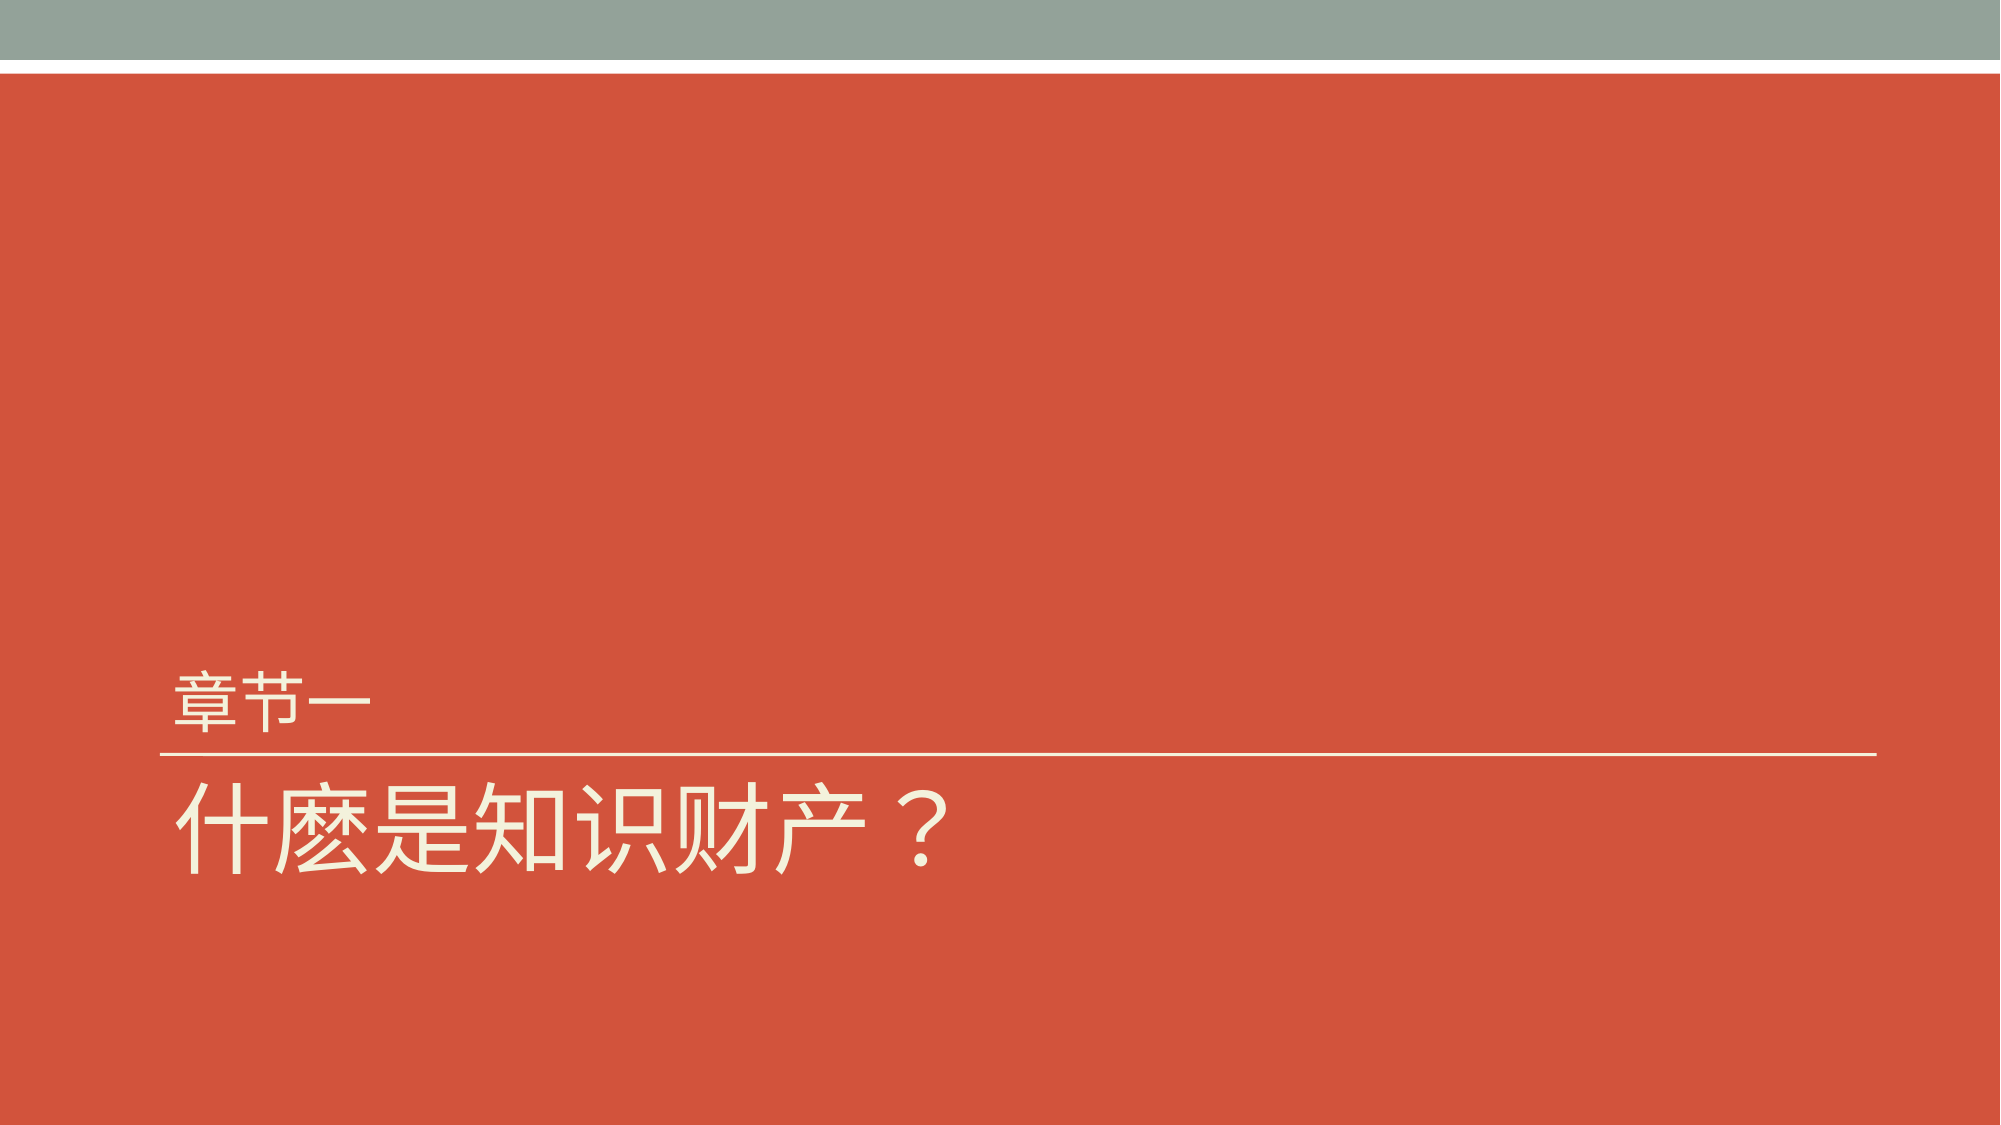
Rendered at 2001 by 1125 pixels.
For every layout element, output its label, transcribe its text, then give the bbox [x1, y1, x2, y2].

list 什麽是知识财产？ [157, 758, 1858, 1006]
title 章节一 [157, 387, 1858, 749]
